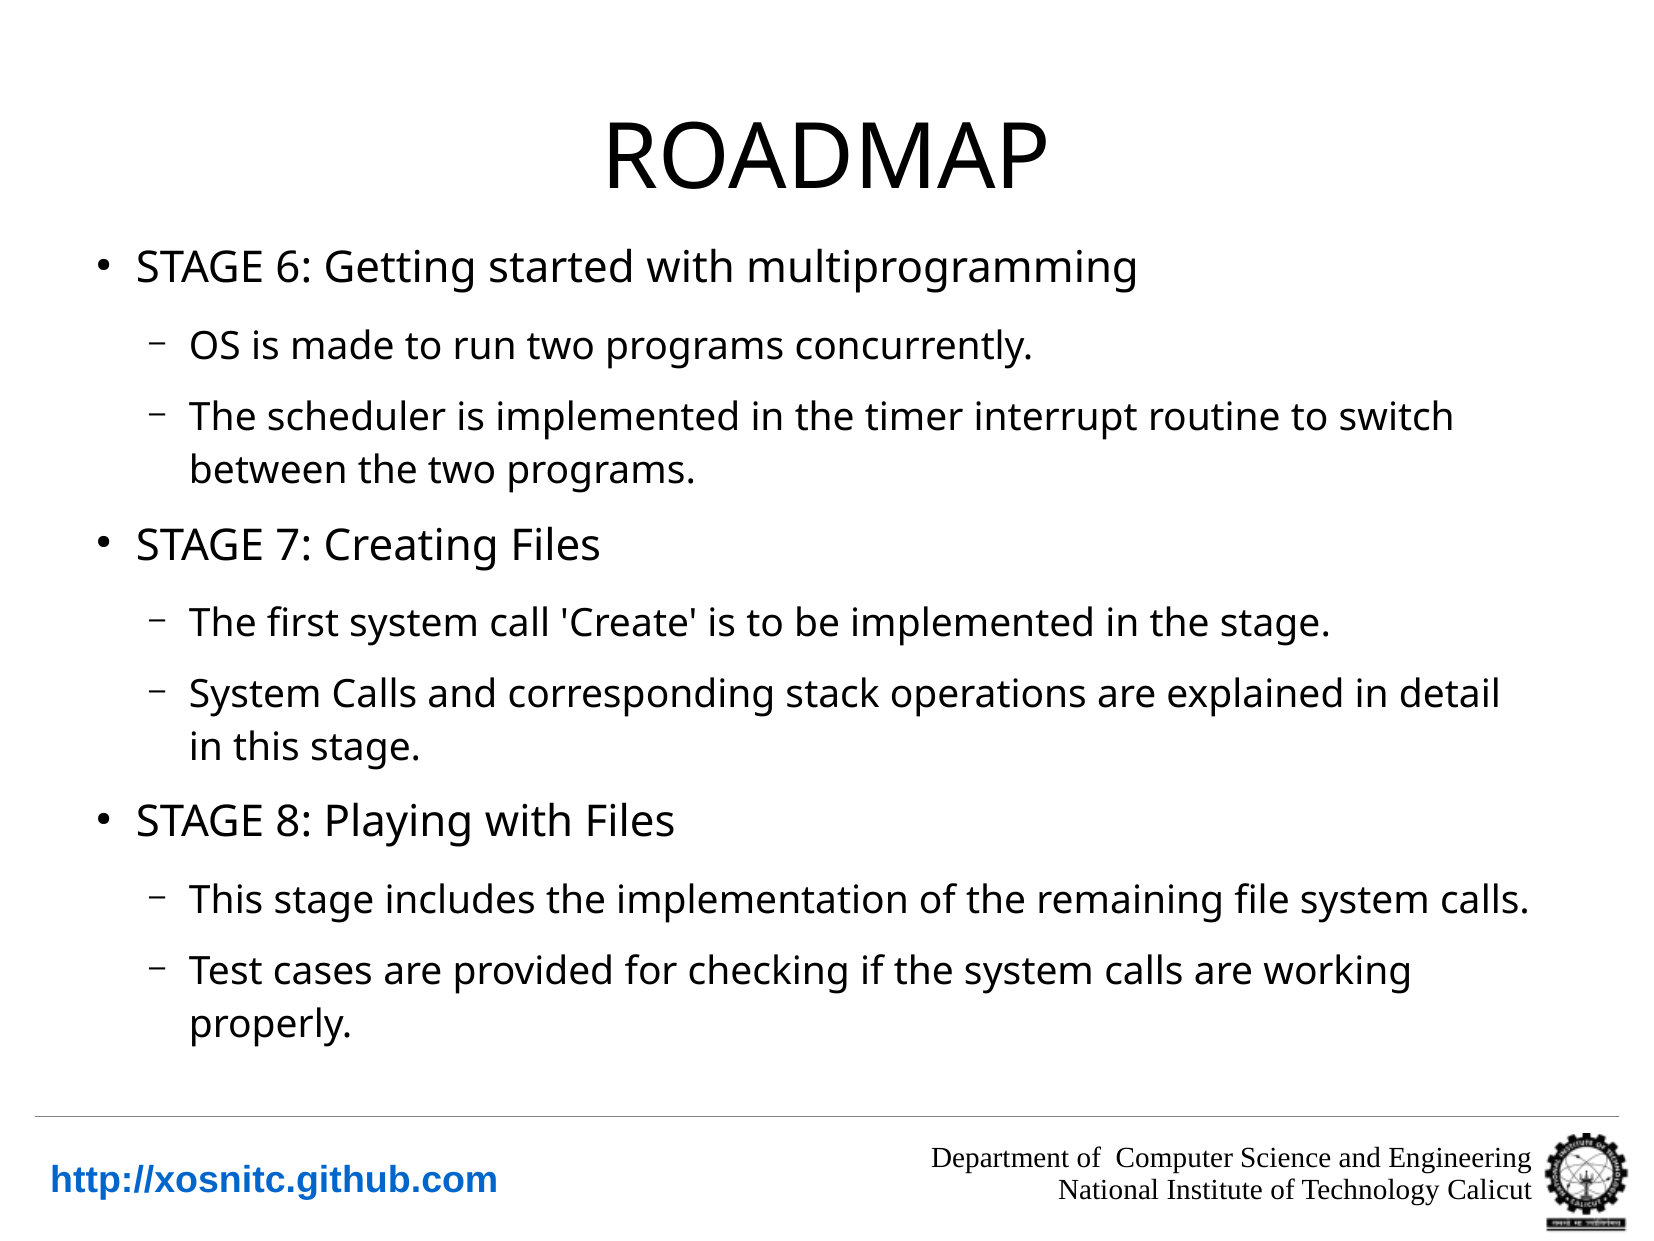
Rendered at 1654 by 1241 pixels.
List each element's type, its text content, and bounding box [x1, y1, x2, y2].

title ROADMAP [82, 49, 1571, 257]
picture [1542, 1133, 1630, 1234]
list STAGE 6: Getting started with multiprogramming OS is made to run two programs concurrently. The scheduler is implemented in the timer interrupt routine to switch between the two programs. STAGE 7: Creating Files The first system call 'Create' is to be implemented in the stage. System Calls and corresponding stack operations are explained in detail in this stage. STAGE 8: Playing with Files This stage includes the implementation of the remaining file system calls. Test cases are provided for checking if the system calls are working properly. [82, 236, 1538, 1099]
